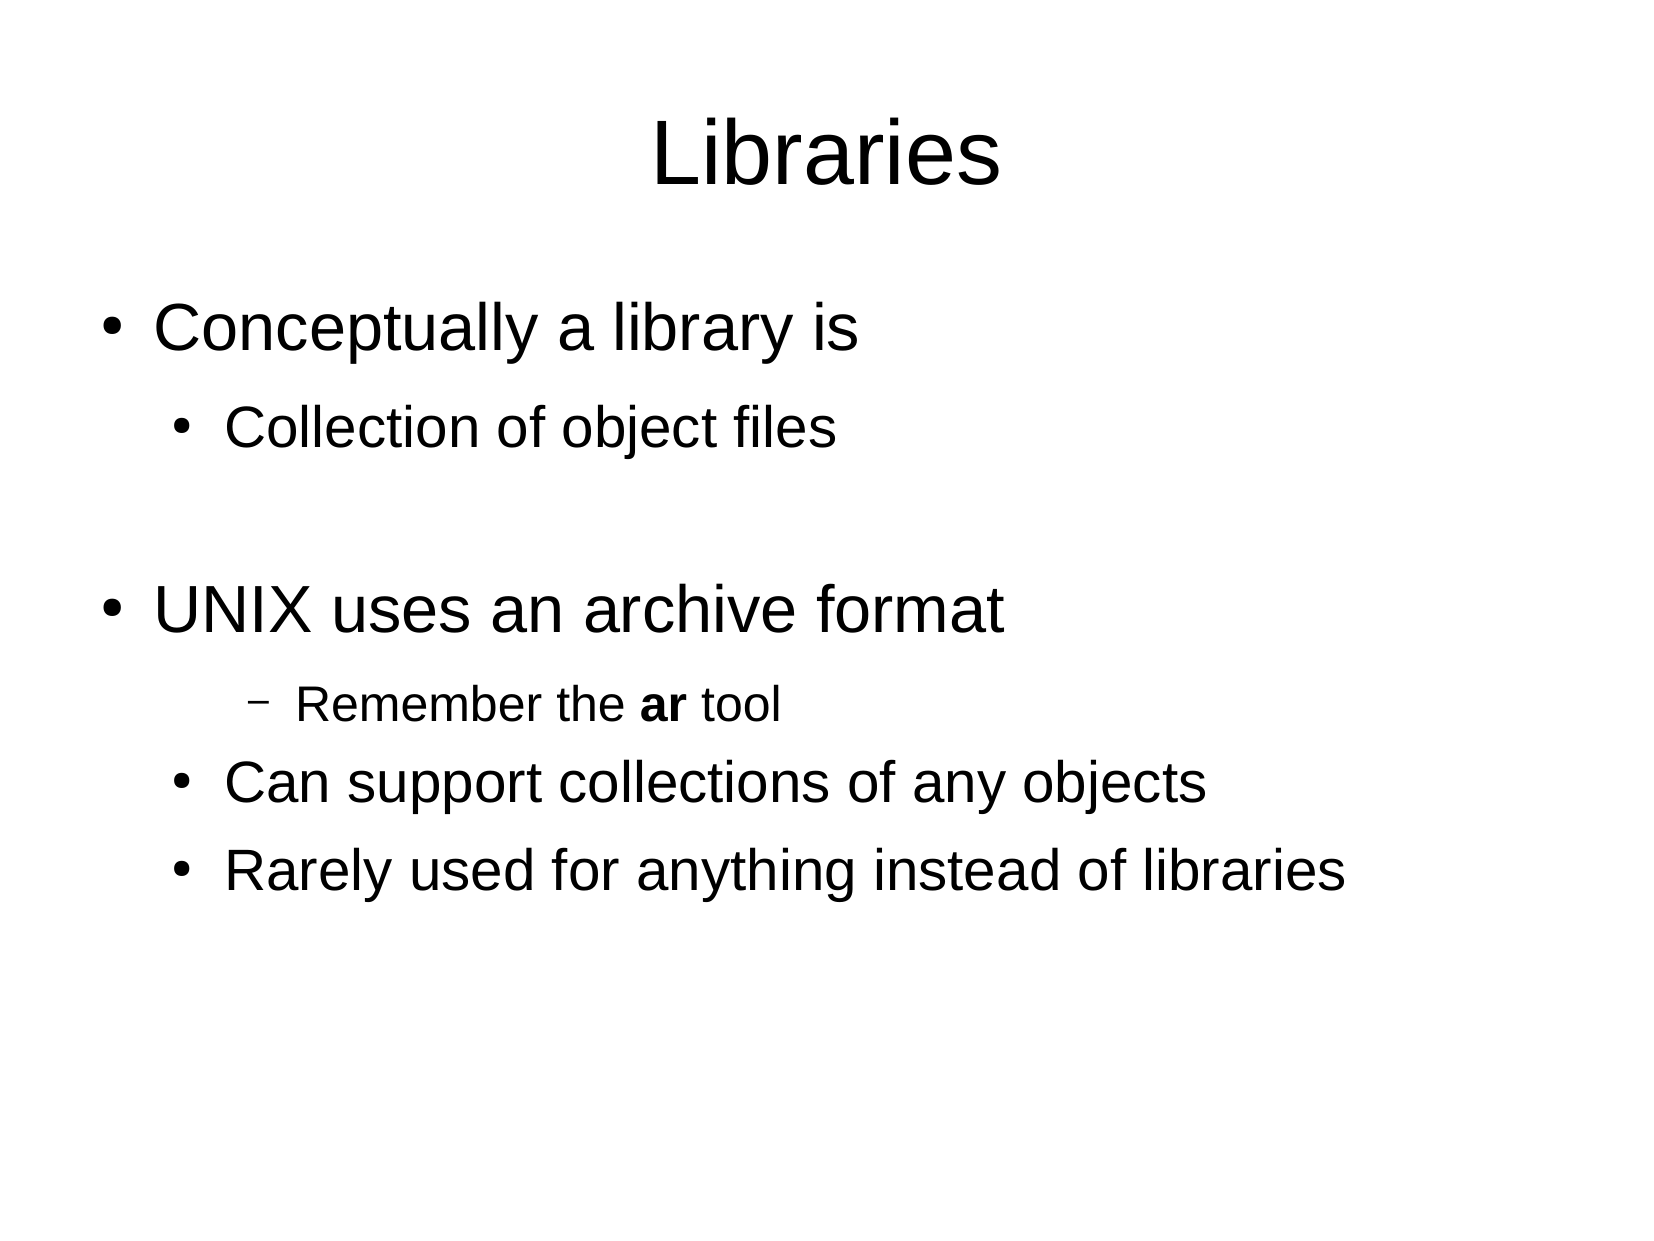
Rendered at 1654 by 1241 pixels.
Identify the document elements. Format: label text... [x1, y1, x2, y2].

list Conceptually a library is Collection of object files UNIX uses an archive format Remember the ar tool Can support collections of any objects Rarely used for anything instead of libraries [82, 290, 1571, 1010]
title Libraries [82, 49, 1571, 257]
